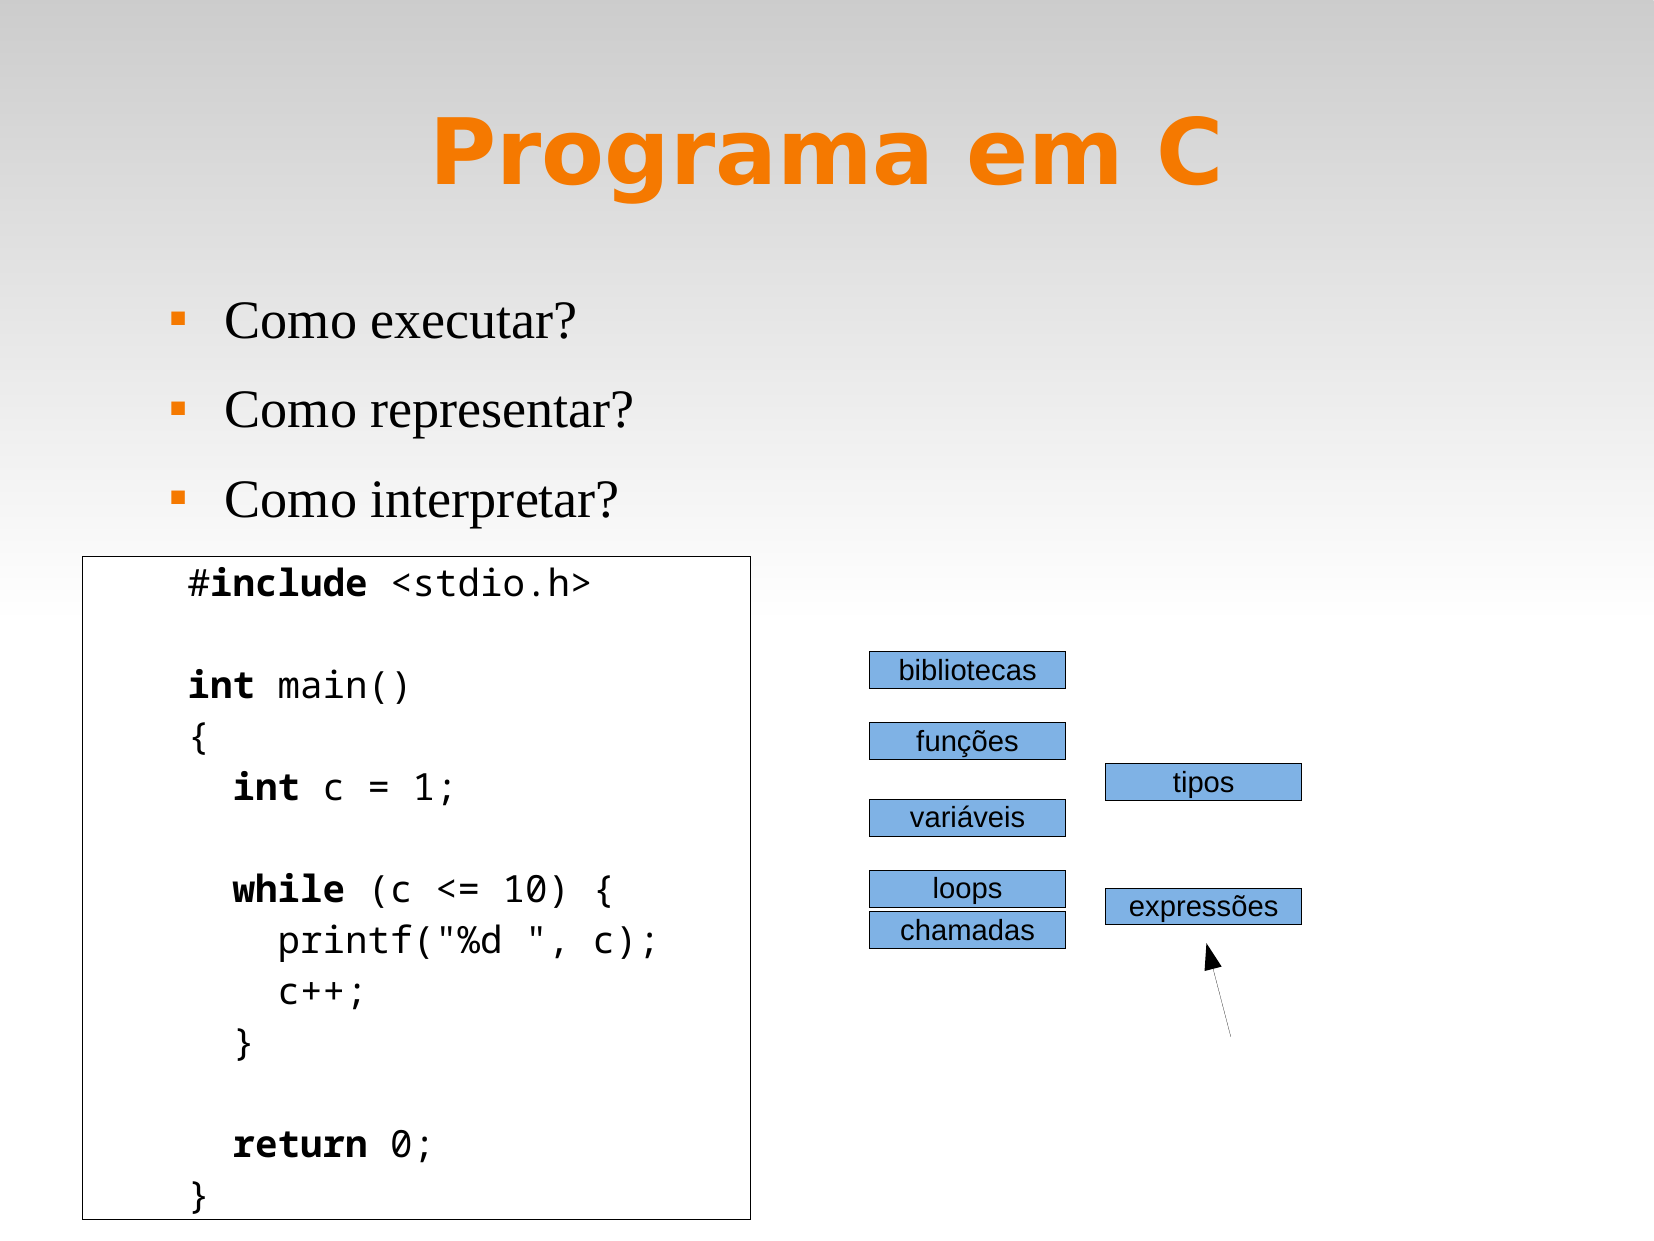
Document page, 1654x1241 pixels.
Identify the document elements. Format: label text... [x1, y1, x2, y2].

title Programa em C [82, 49, 1571, 257]
text_box bibliotecas [869, 651, 1066, 689]
text_box #include <stdio.h> int main() { int c = 1; while (c <= 10) { printf("%d ", c); c++; } return 0; } [82, 606, 751, 1170]
text_box loops [869, 870, 1066, 908]
text_box expressões [1105, 888, 1302, 925]
text_box chamadas [869, 911, 1066, 949]
list Como executar? Como representar? Como interpretar? [82, 290, 1571, 1109]
text_box tipos [1105, 763, 1302, 801]
text_box variáveis [869, 799, 1066, 837]
text_box funções [869, 722, 1066, 760]
